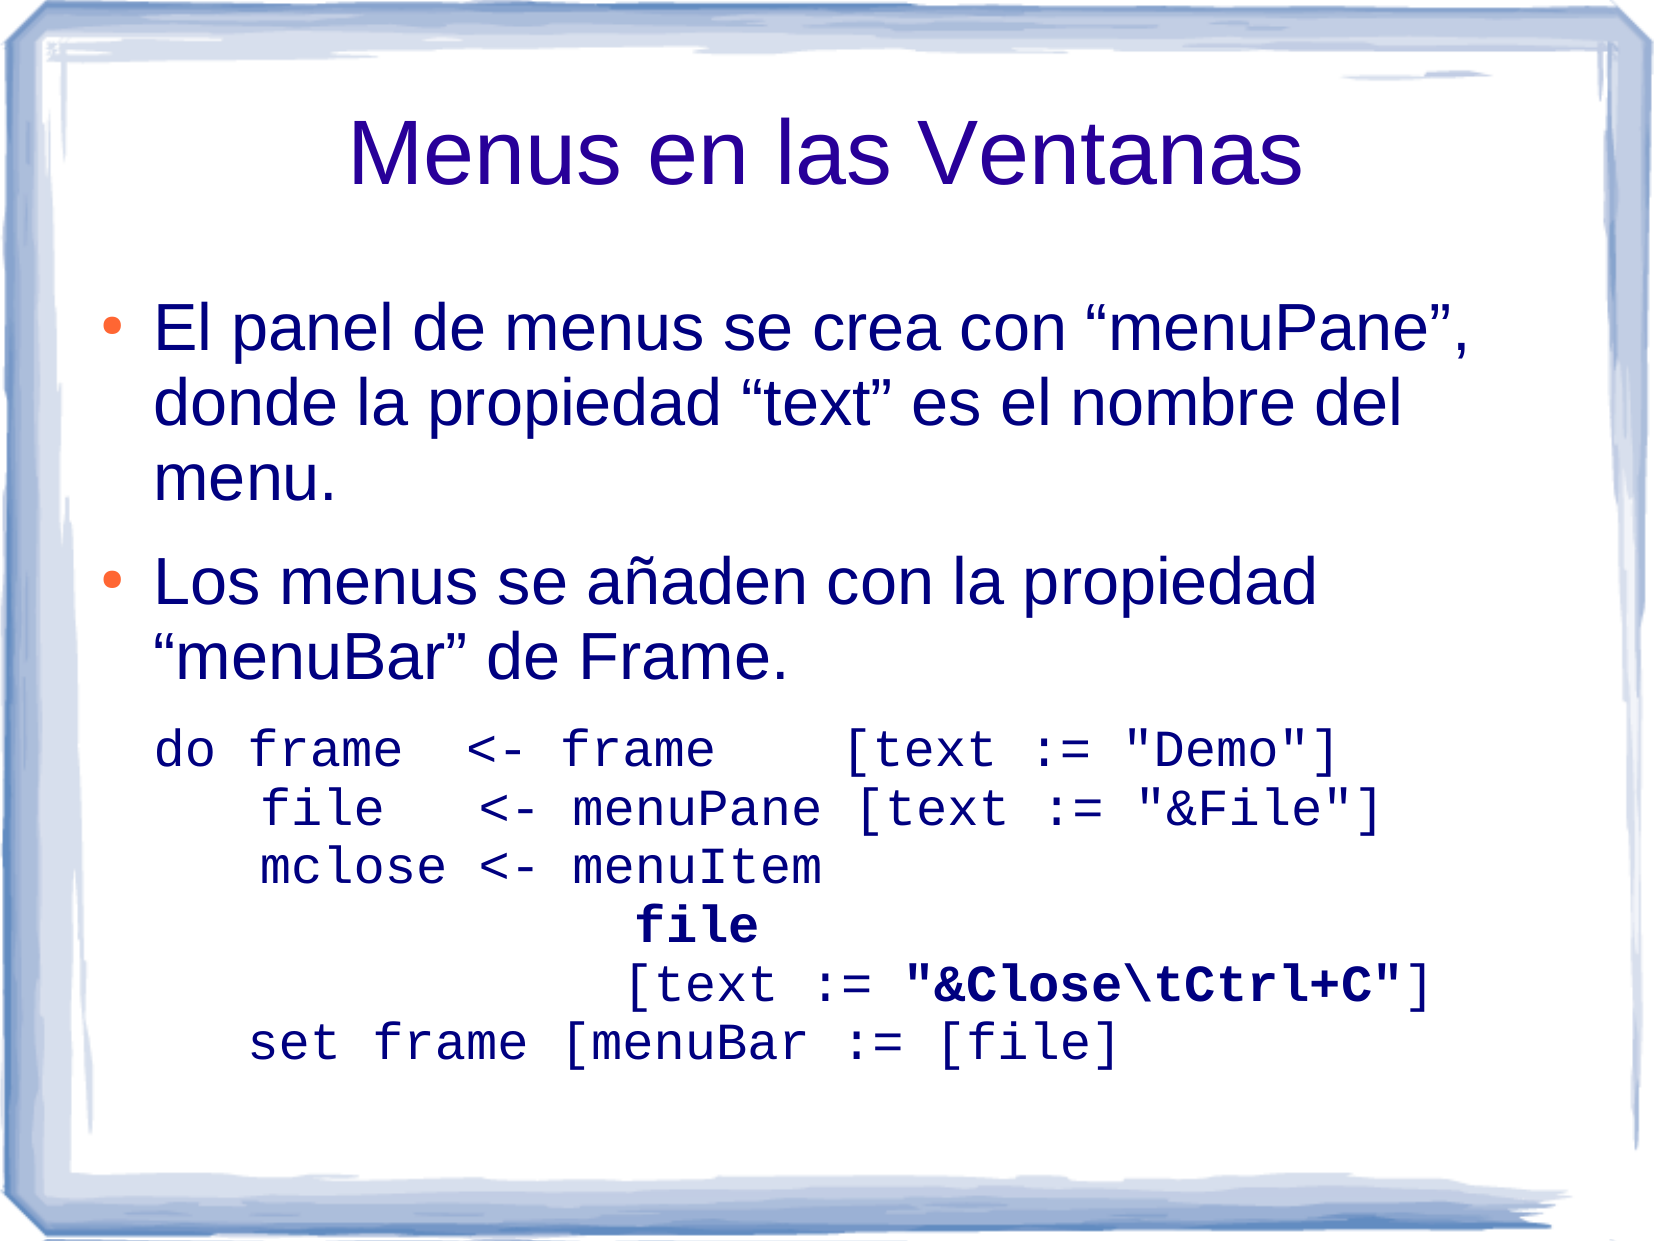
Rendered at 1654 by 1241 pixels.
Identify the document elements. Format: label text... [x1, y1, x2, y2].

picture [0, 0, 1654, 1241]
list El panel de menus se crea con “menuPane”, donde la propiedad “text” es el nombre del menu. Los menus se añaden con la propiedad “menuBar” de Frame. do frame <- frame [text := "Demo"] file <- menuPane [text := "&File"] mclose <- menuItem file [text := "&Close\tCtrl+C"] set frame [menuBar := [file] [82, 290, 1571, 1164]
title Menus en las Ventanas [82, 49, 1571, 257]
